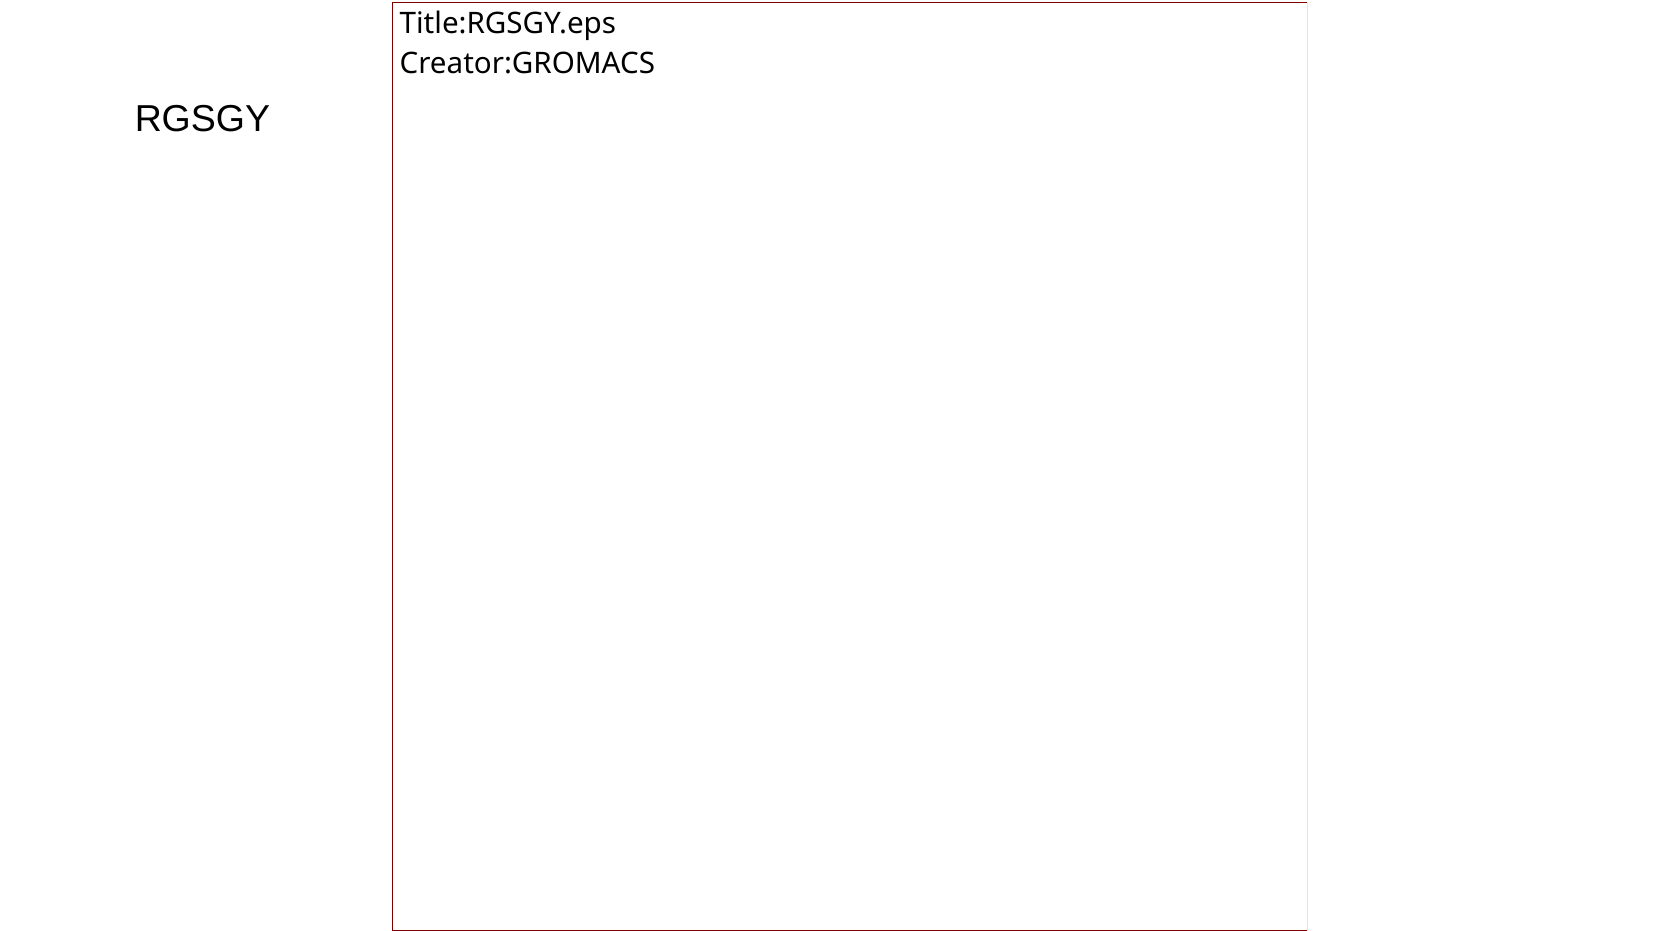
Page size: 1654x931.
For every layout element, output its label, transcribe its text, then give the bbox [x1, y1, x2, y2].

picture [390, 0, 1308, 931]
text_box RGSGY [120, 90, 286, 189]
